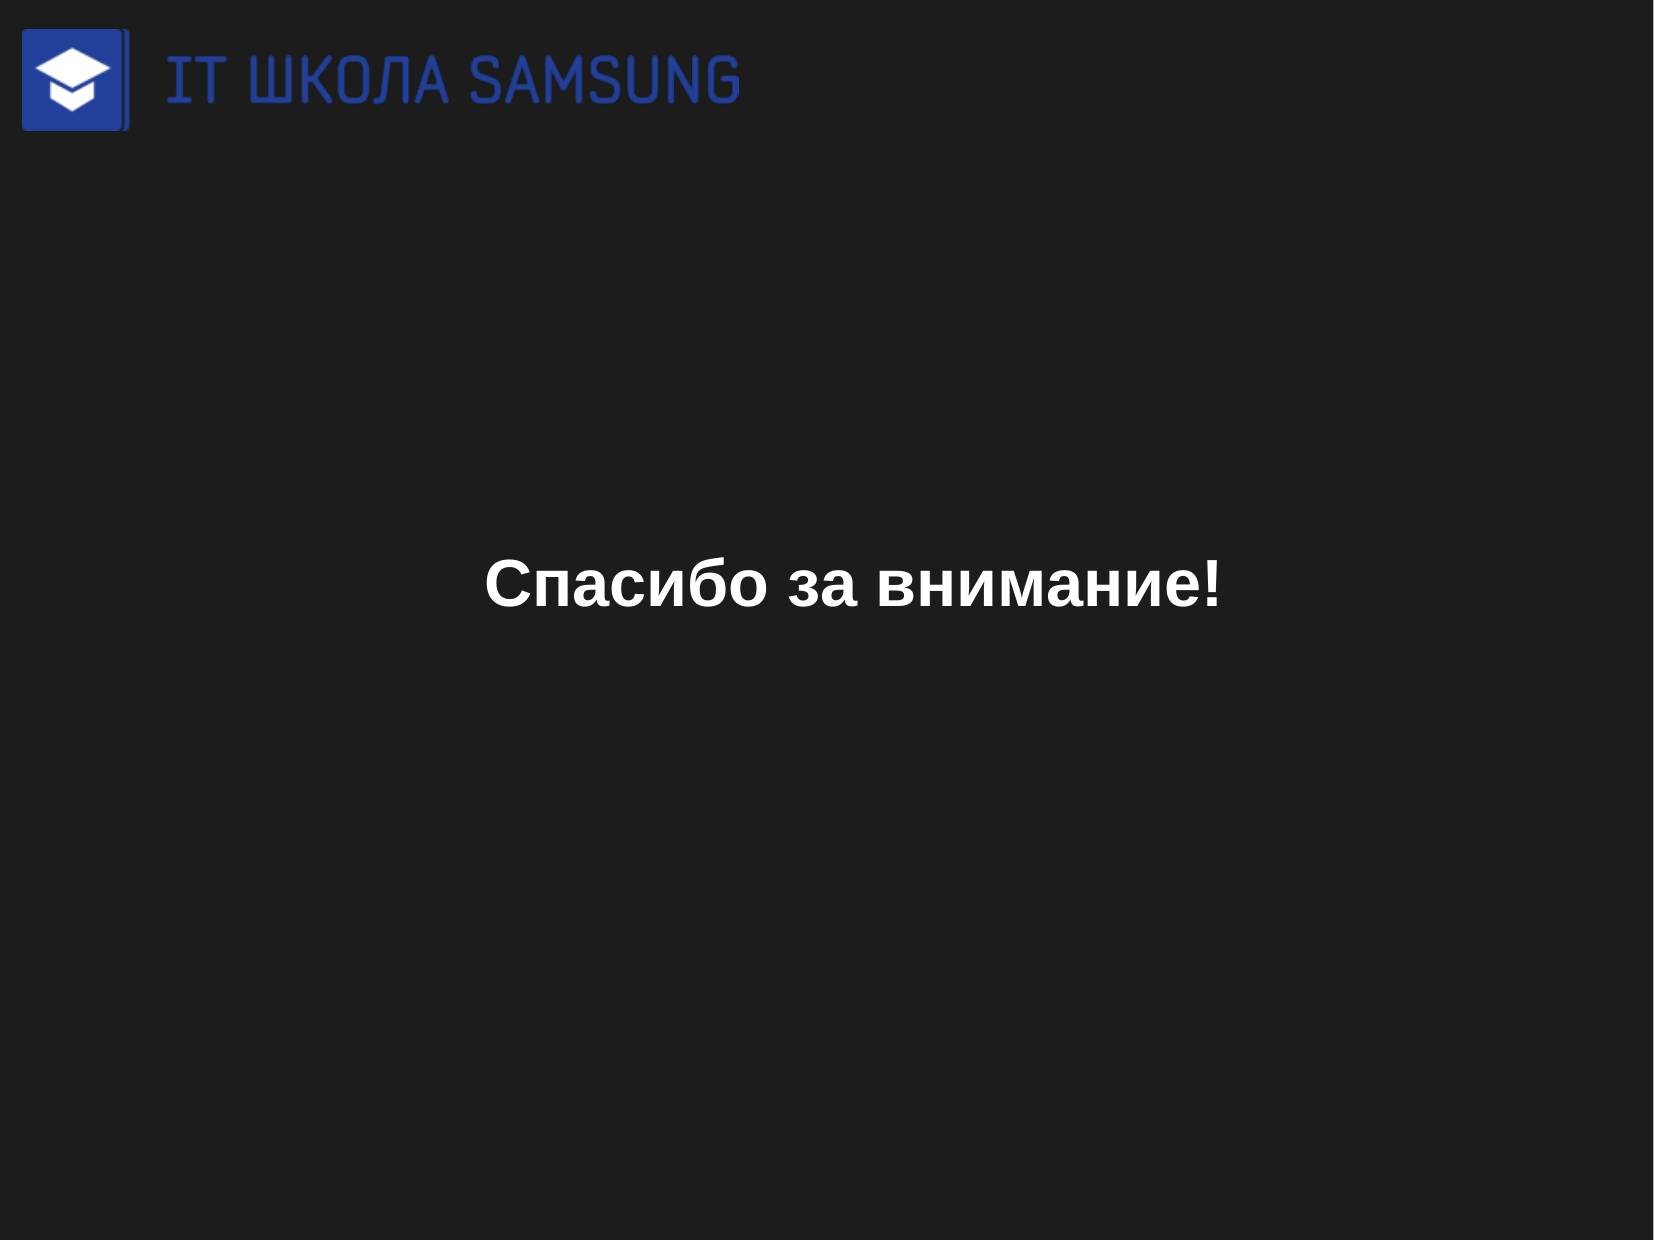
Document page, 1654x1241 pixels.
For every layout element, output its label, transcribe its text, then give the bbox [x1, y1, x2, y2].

list Спасибо за внимание! [413, 546, 1241, 694]
picture [22, 29, 739, 131]
